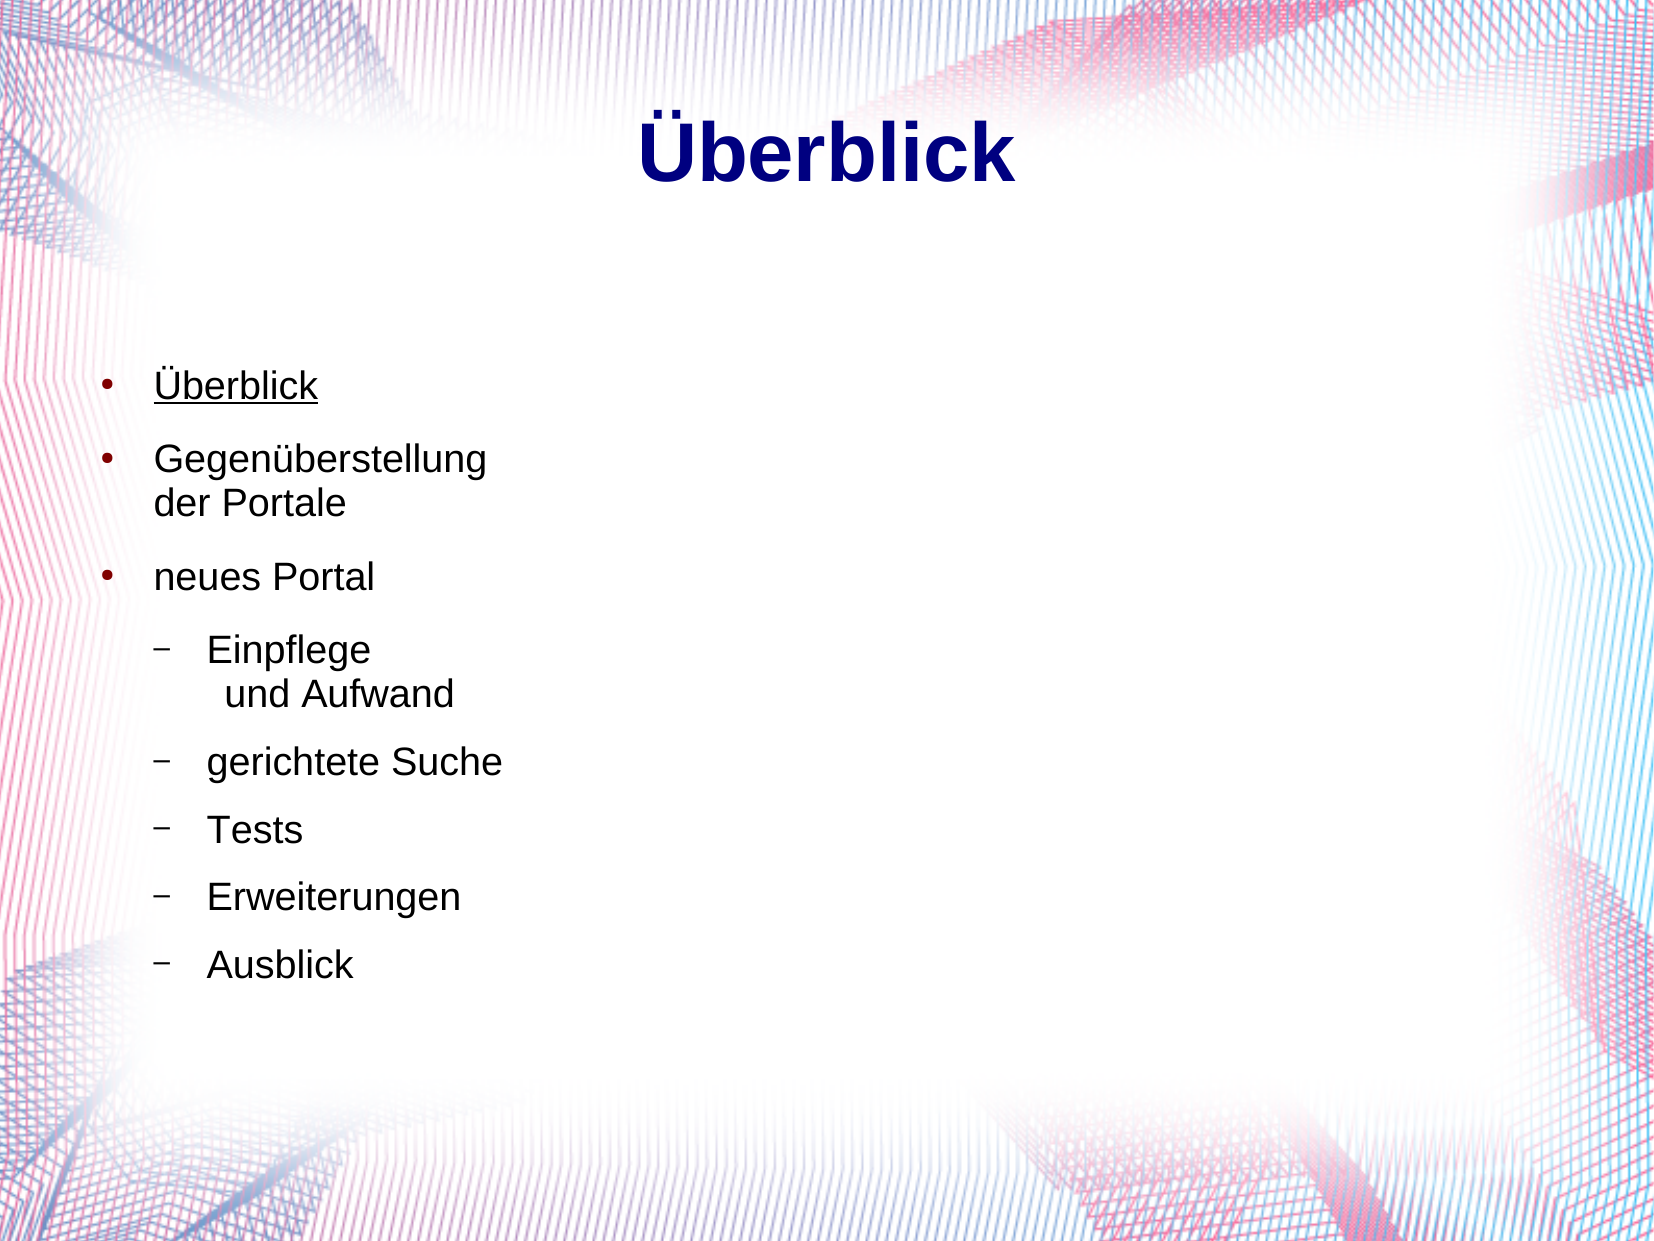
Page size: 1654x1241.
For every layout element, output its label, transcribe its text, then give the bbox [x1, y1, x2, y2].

list Überblick Gegenüberstellung der Portale neues Portal Einpflege und Aufwand gerichtete Suche Tests Erweiterungen Ausblick [82, 290, 520, 1109]
title Überblick [82, 49, 1571, 257]
picture [0, 0, 1654, 1241]
